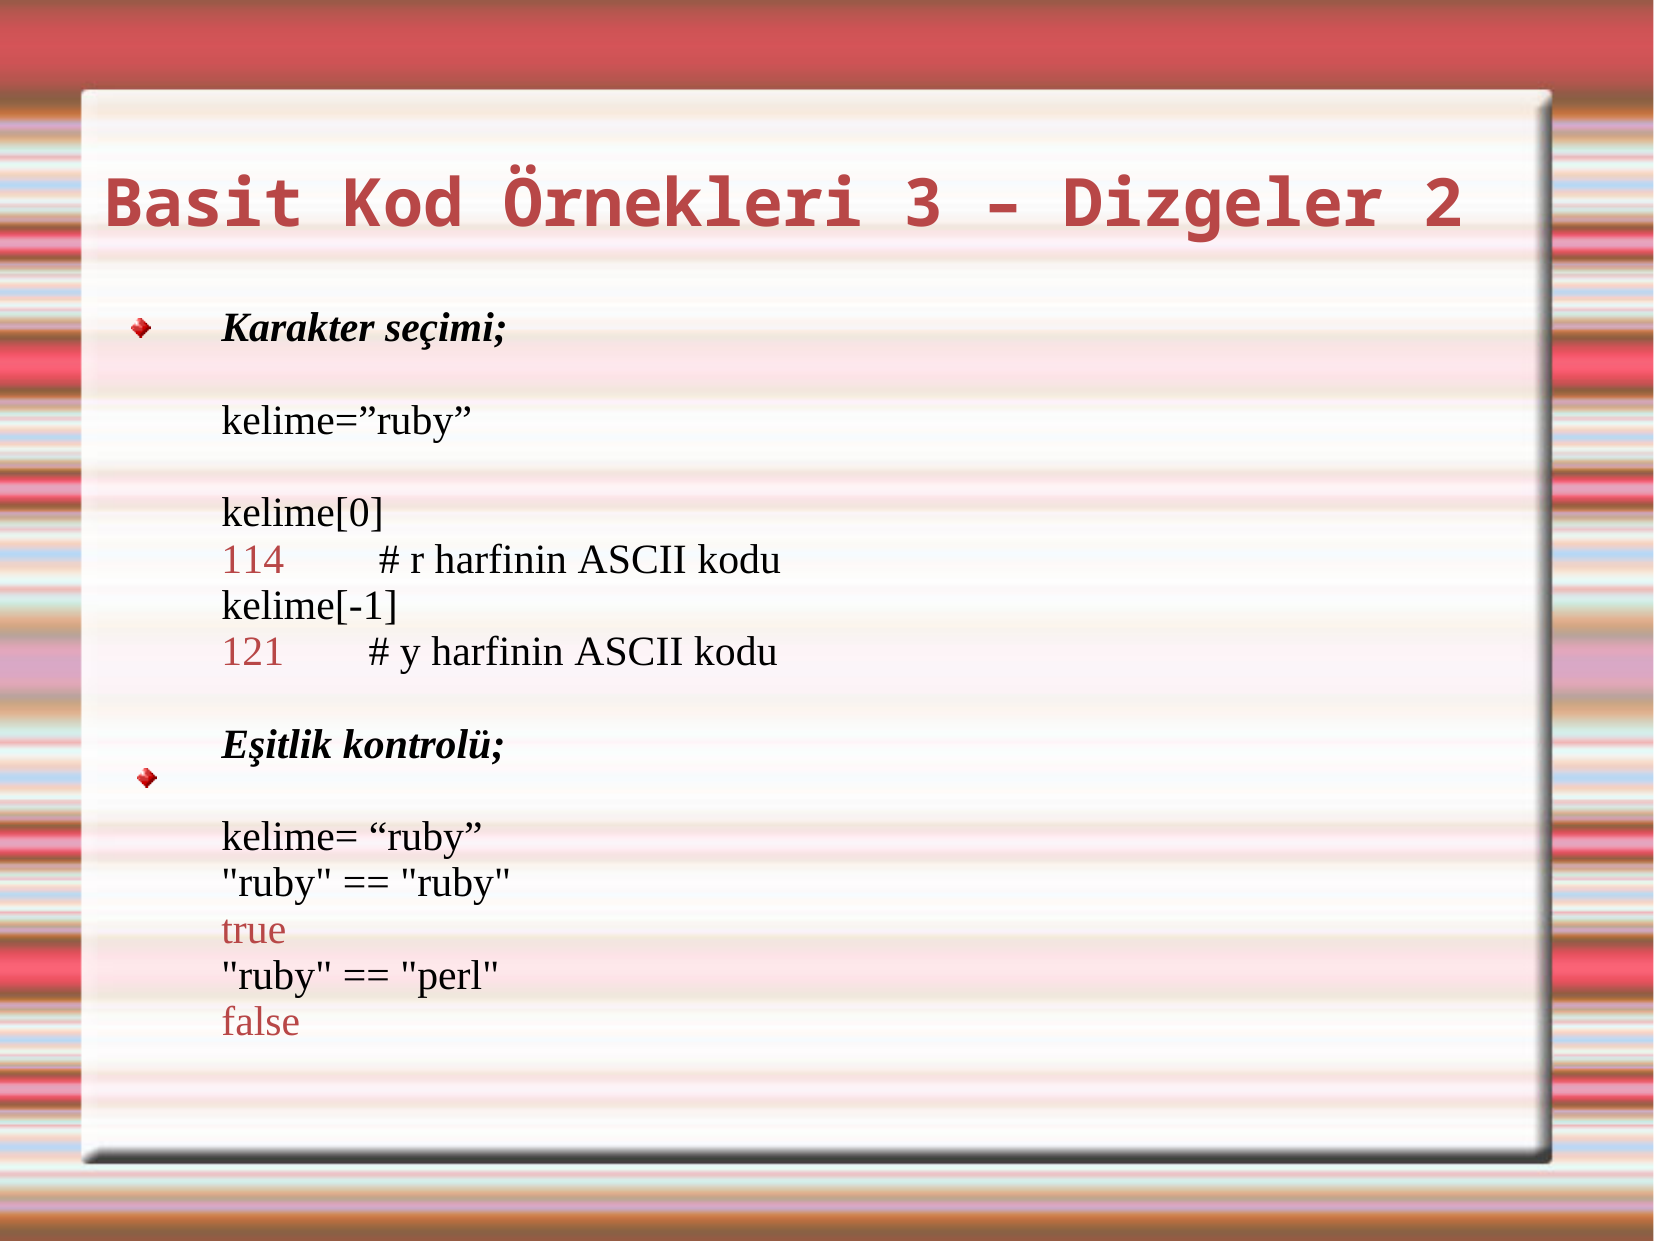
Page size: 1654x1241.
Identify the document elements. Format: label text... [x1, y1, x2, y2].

picture [0, 0, 1654, 1241]
text_box Basit Kod Örnekleri 3 – Dizgeler 2 [88, 147, 1506, 240]
text_box Karakter seçimi; kelime=”ruby” kelime[0] 114 # r harfinin ASCII kodu kelime[-1] 121 # y harfinin ASCII kodu Eşitlik kontrolü; kelime= “ruby” "ruby" == "ruby" true "ruby" == "perl" false [206, 297, 1270, 1099]
